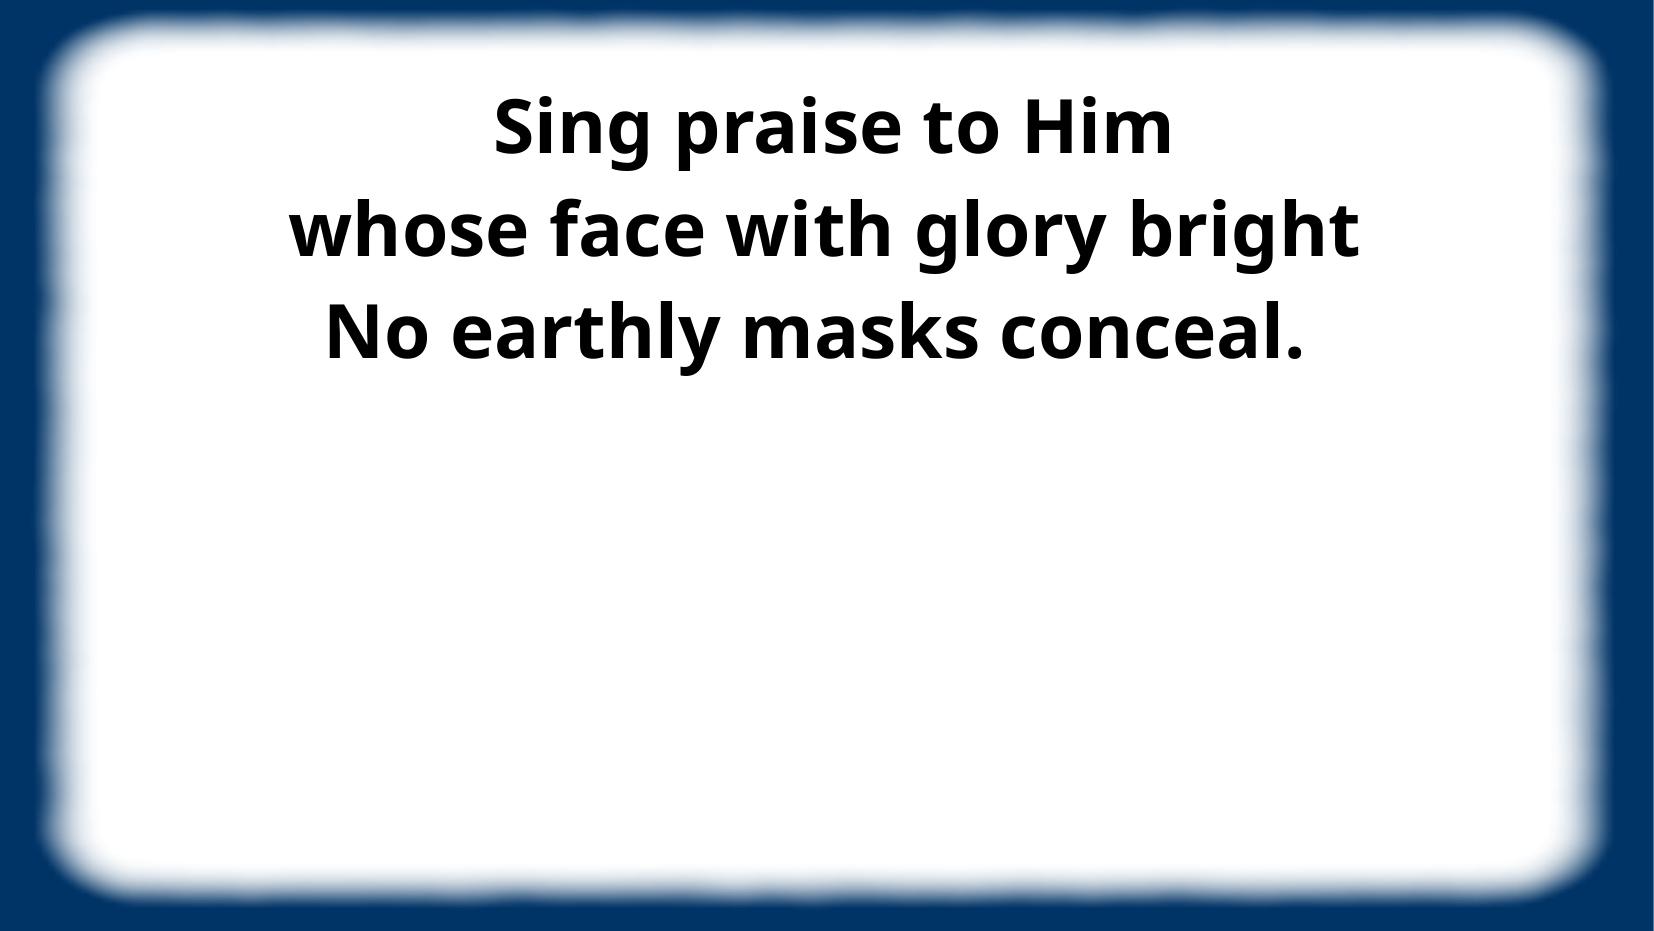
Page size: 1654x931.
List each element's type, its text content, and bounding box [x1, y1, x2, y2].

text_box Sing praise to Him whose face with glory bright No earthly masks conceal. [120, 66, 1531, 421]
picture [0, 0, 1654, 931]
